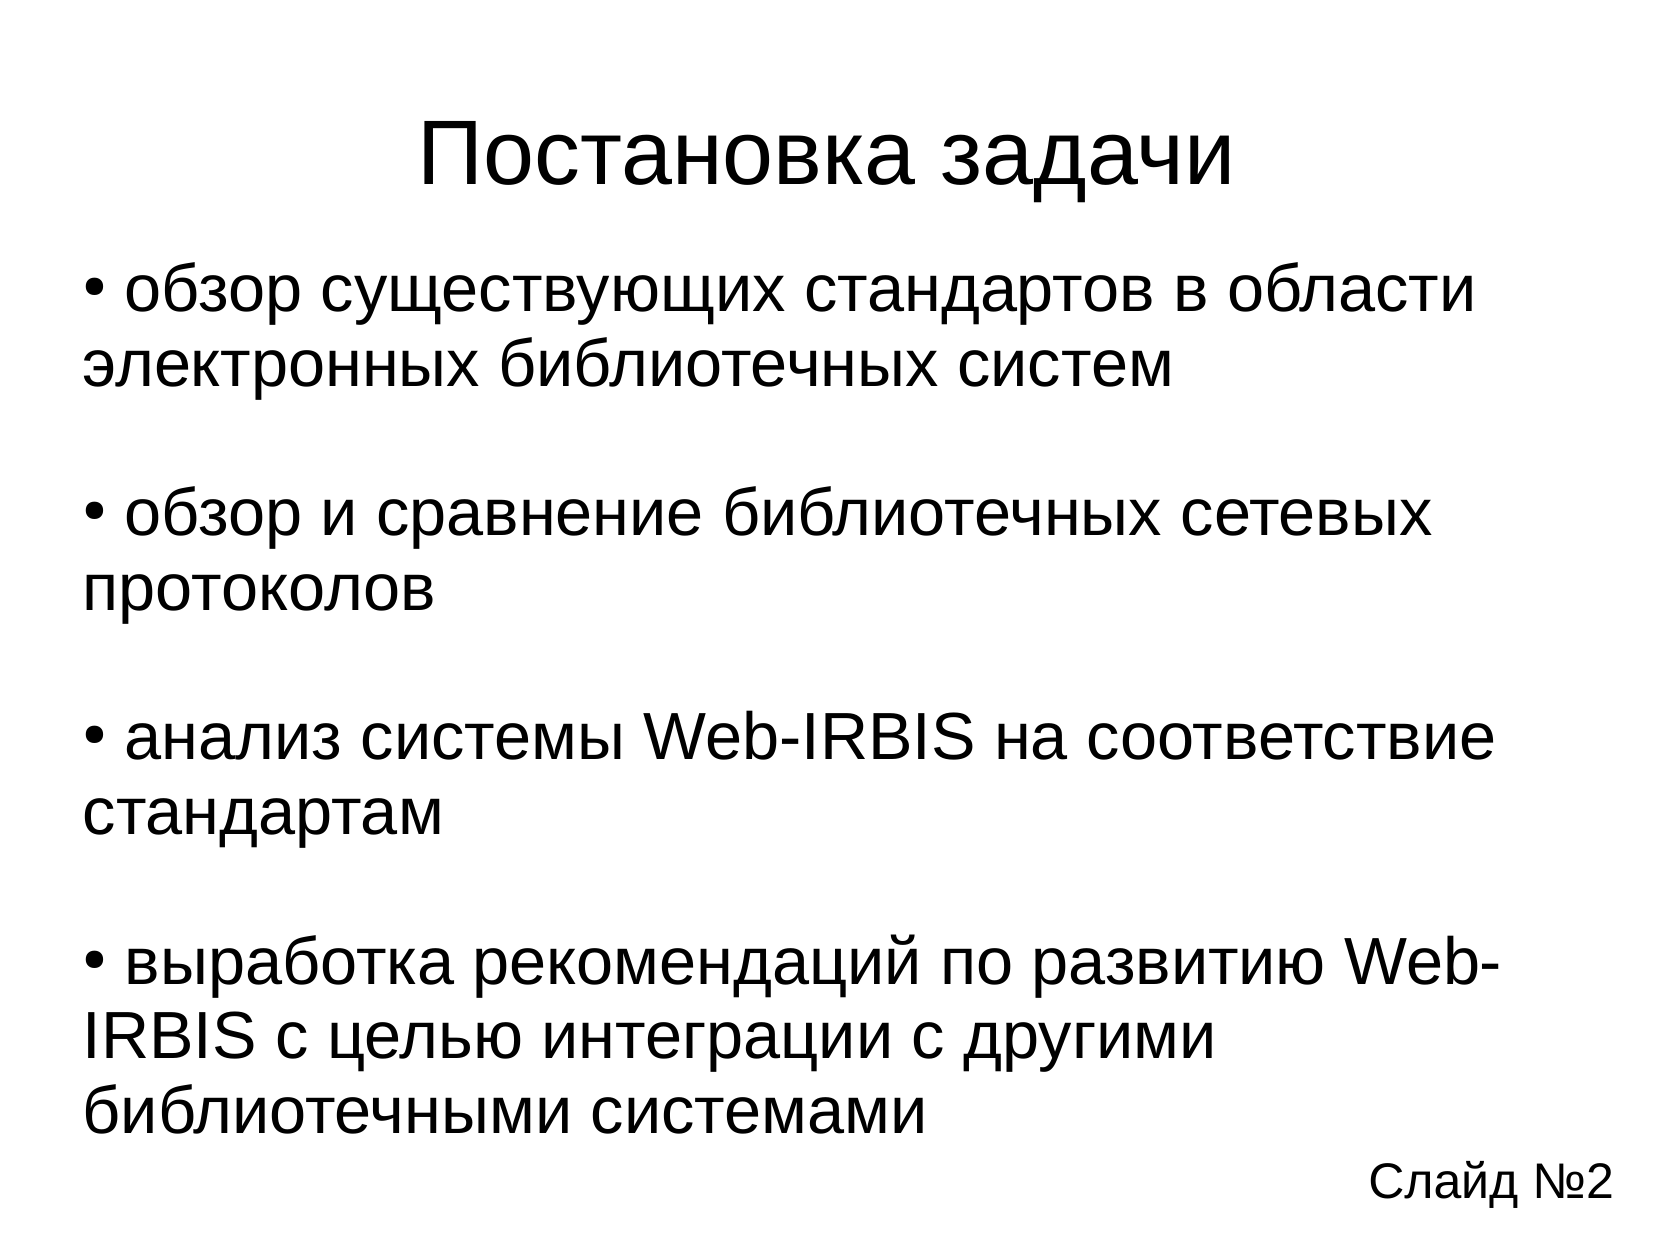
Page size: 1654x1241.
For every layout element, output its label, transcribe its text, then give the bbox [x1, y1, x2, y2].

subtitle обзор существующих стандартов в области электронных библиотечных систем обзор и сравнение библиотечных сетевых протоколов анализ системы Web-IRBIS на соответствие стандартам выработка рекомендаций по развитию Web-IRBIS с целью интеграции с другими библиотечными системами [82, 250, 1571, 1149]
title Постановка задачи [82, 56, 1571, 250]
text_box Слайд №2 [1328, 1122, 1654, 1241]
